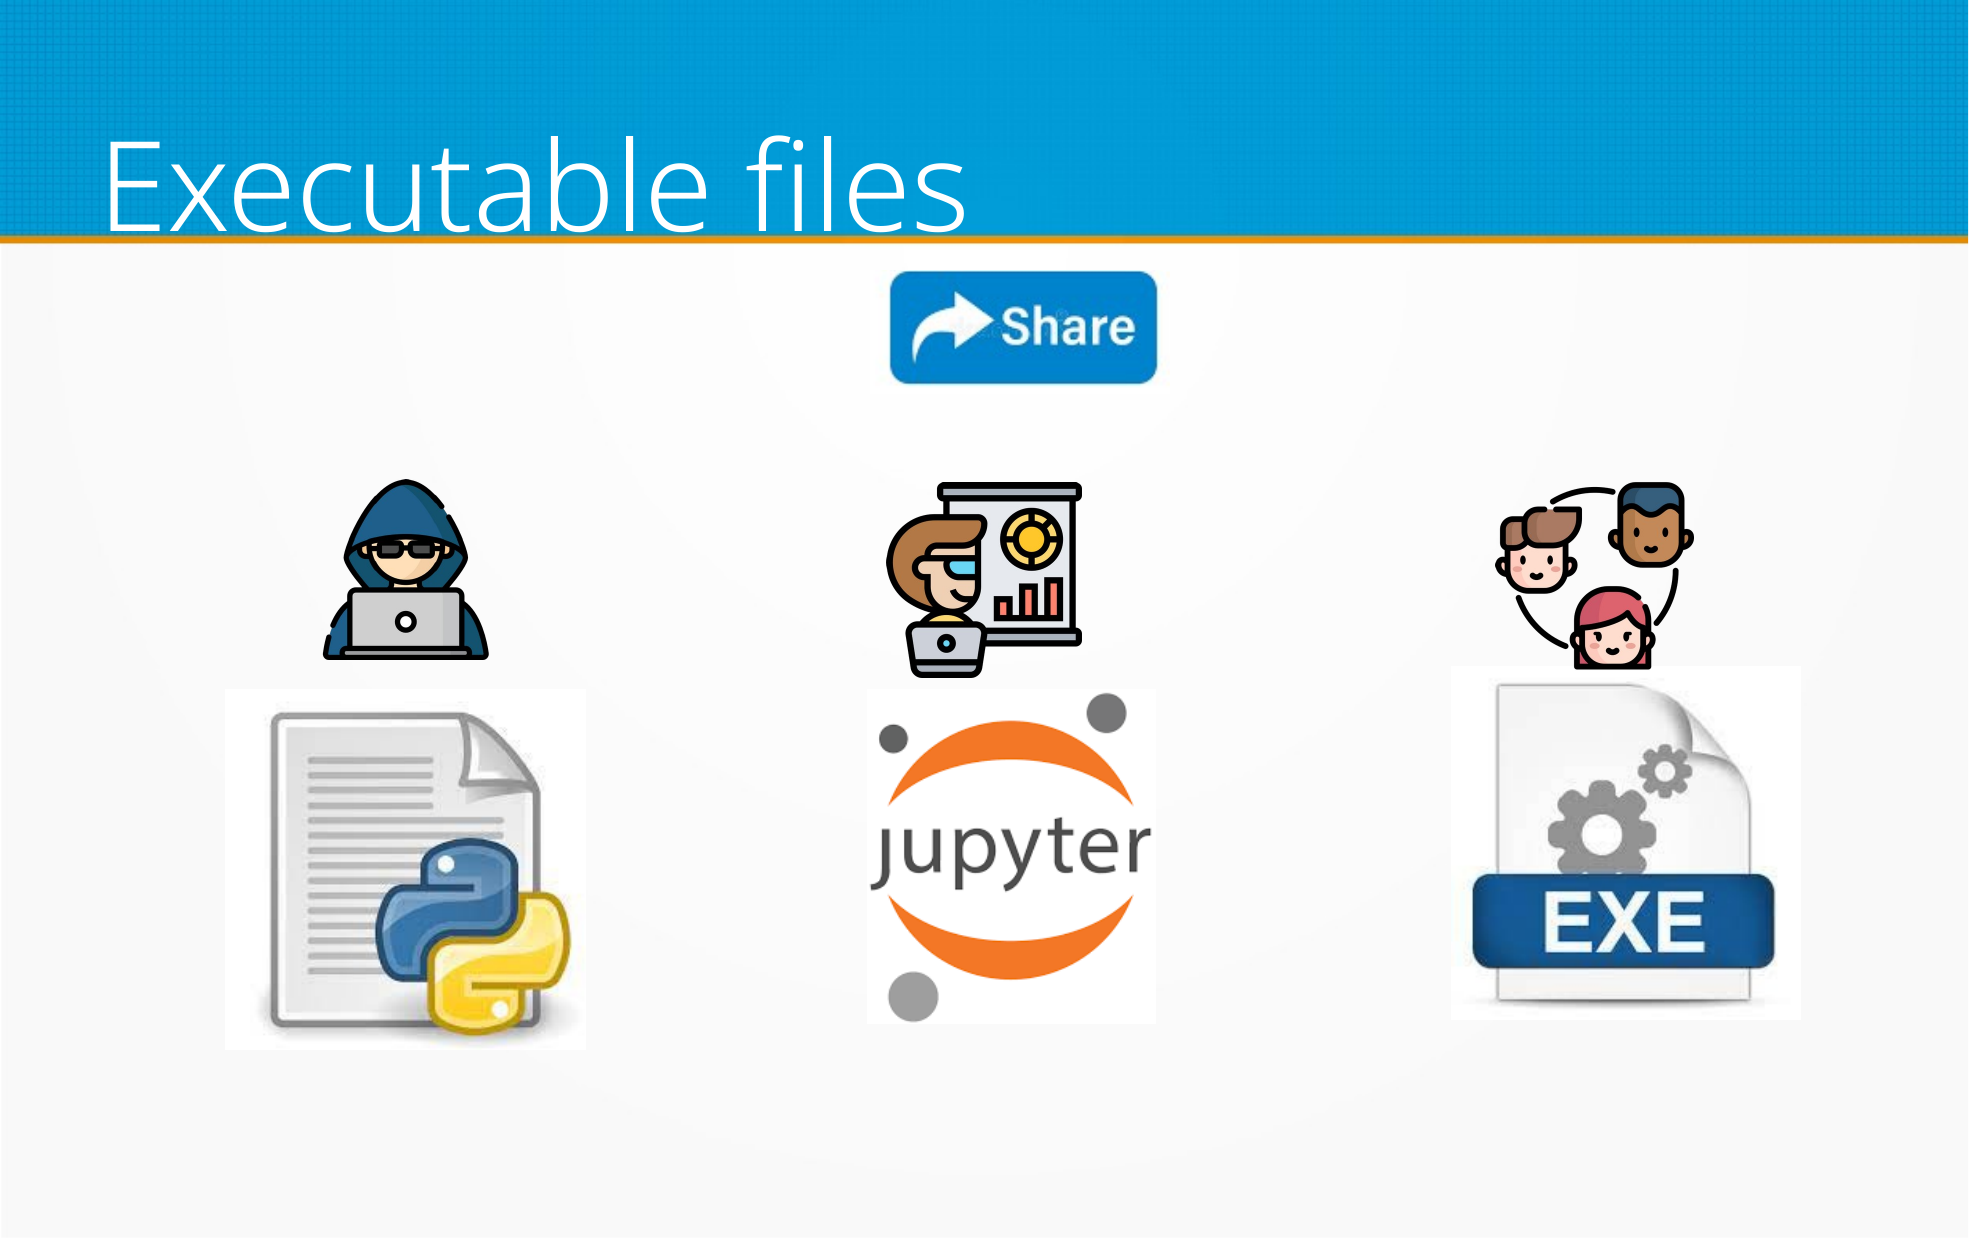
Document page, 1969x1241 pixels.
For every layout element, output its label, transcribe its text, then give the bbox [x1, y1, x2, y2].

title Executable files [98, 49, 1870, 257]
picture [0, 233, 1969, 1241]
